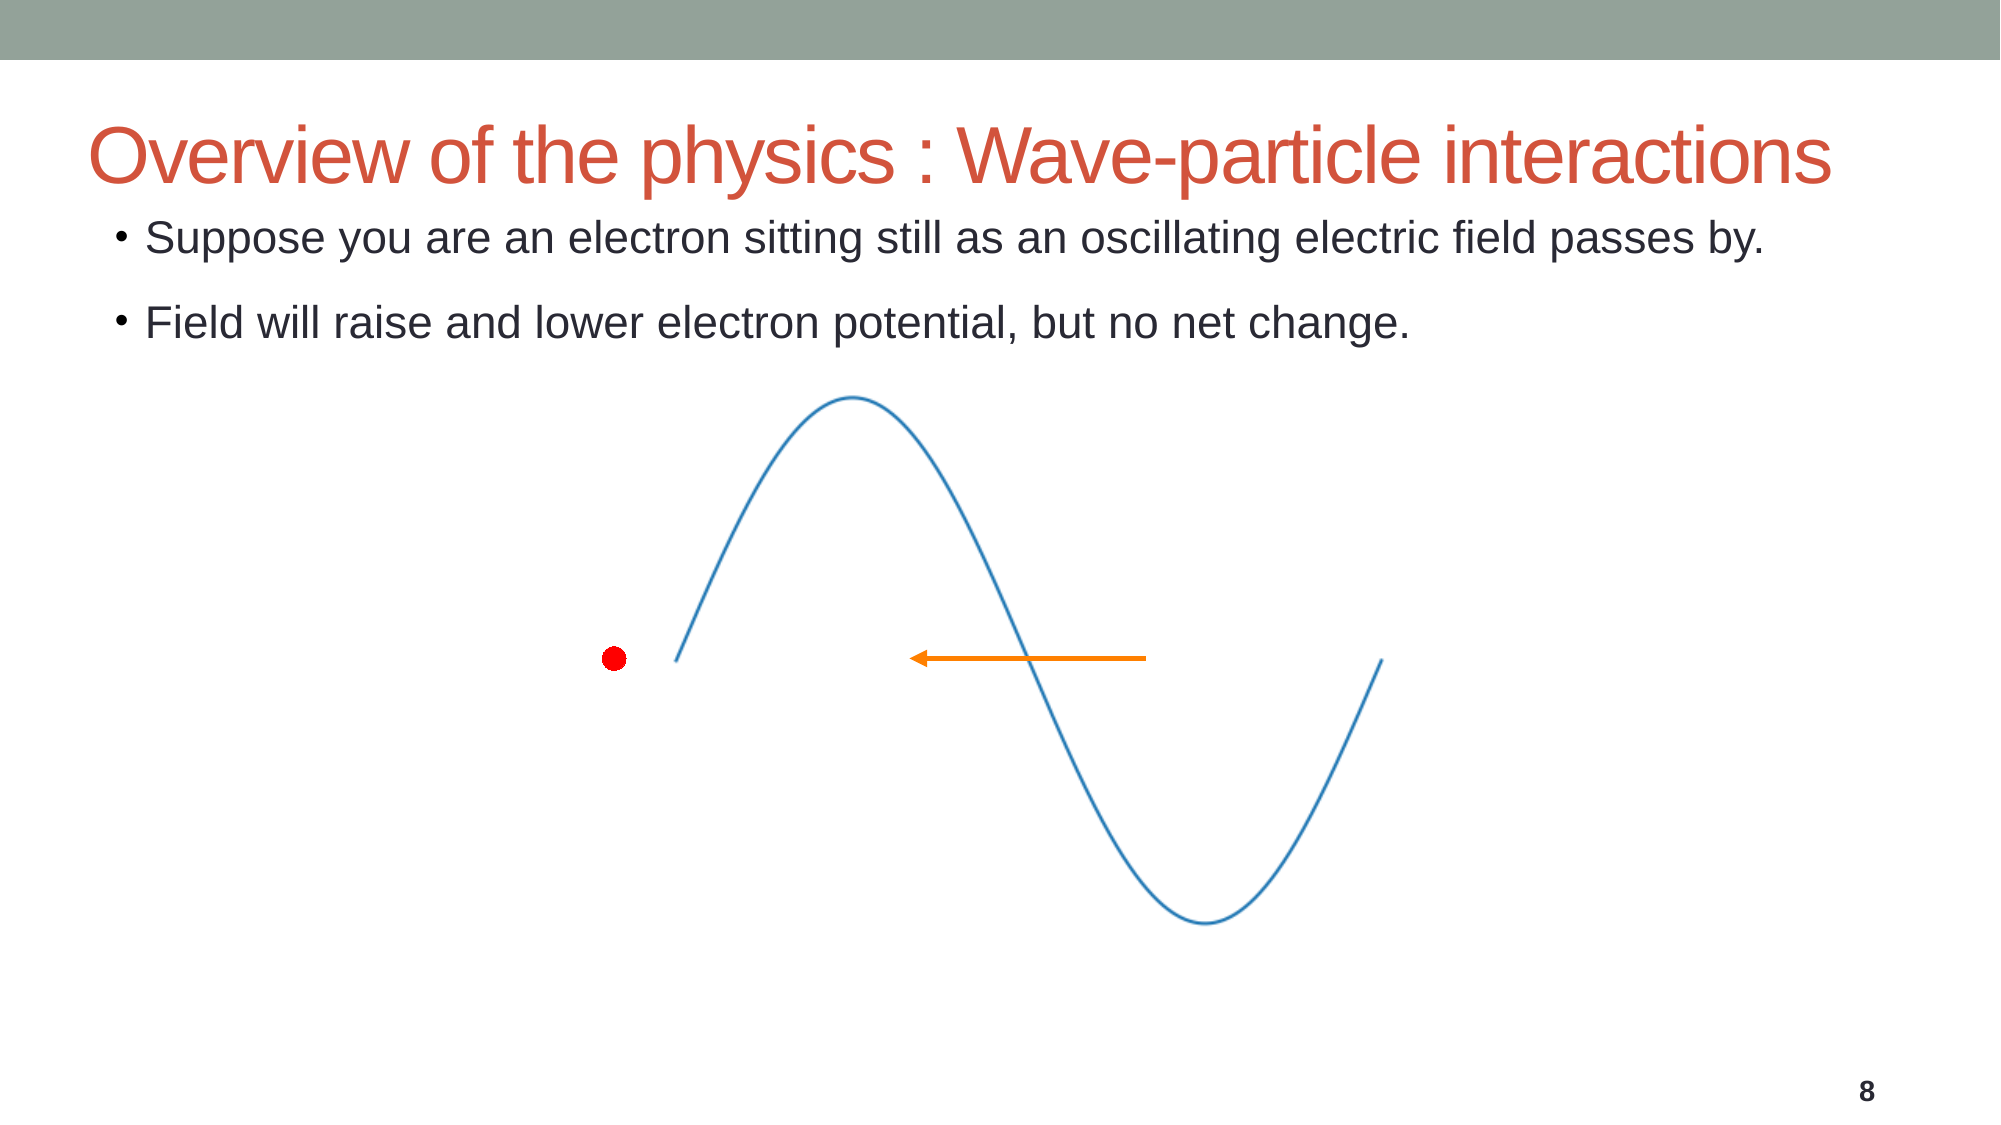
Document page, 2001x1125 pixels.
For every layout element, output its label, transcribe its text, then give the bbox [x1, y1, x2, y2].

picture [649, 377, 1406, 942]
title Overview of the physics : Wave-particle interactions [72, 95, 1922, 208]
list Suppose you are an electron sitting still as an oscillating electric field passes by. Field will raise and lower electron potential, but no net change. [99, 200, 1868, 1036]
slide_number <number> [1779, 1062, 1955, 1117]
text_box [602, 646, 627, 671]
